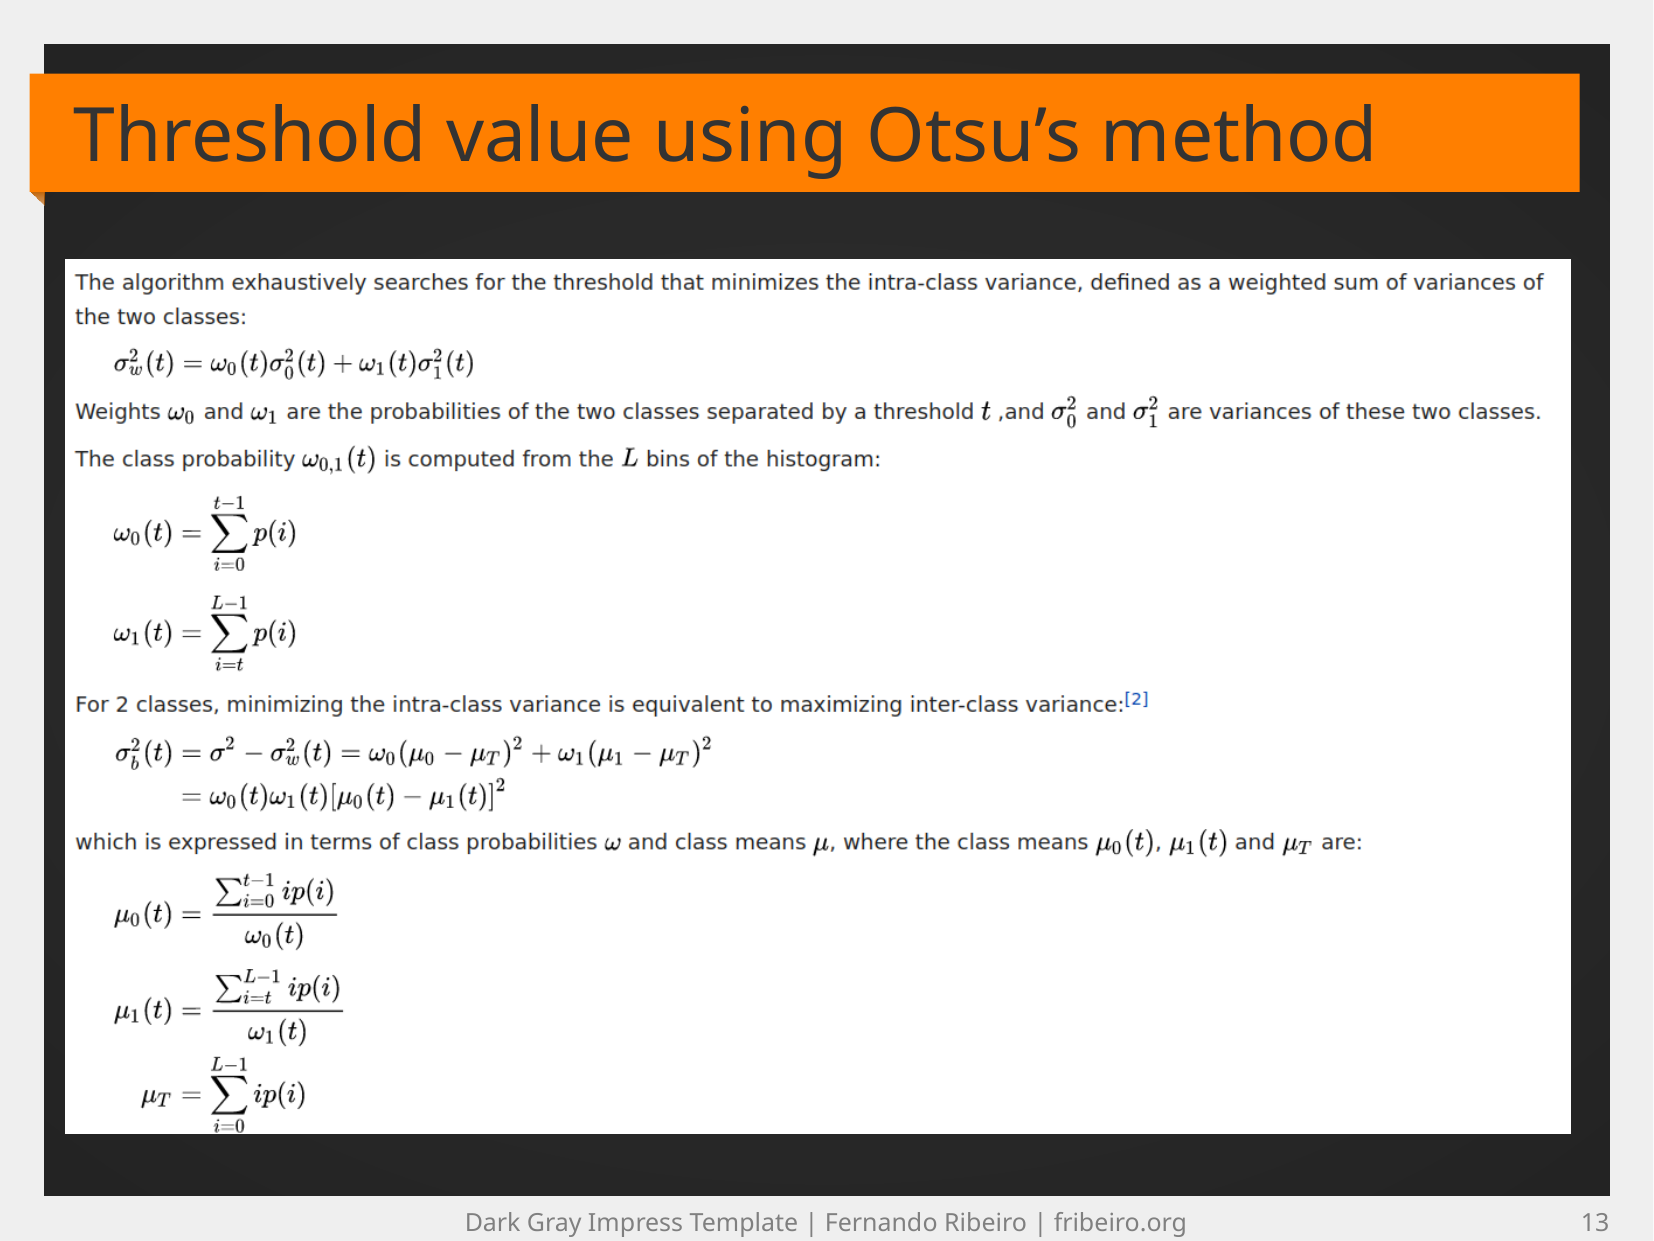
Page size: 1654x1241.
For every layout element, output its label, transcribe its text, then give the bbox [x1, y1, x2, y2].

picture [65, 259, 1571, 1134]
title Threshold value using Otsu’s method [73, 73, 1565, 192]
